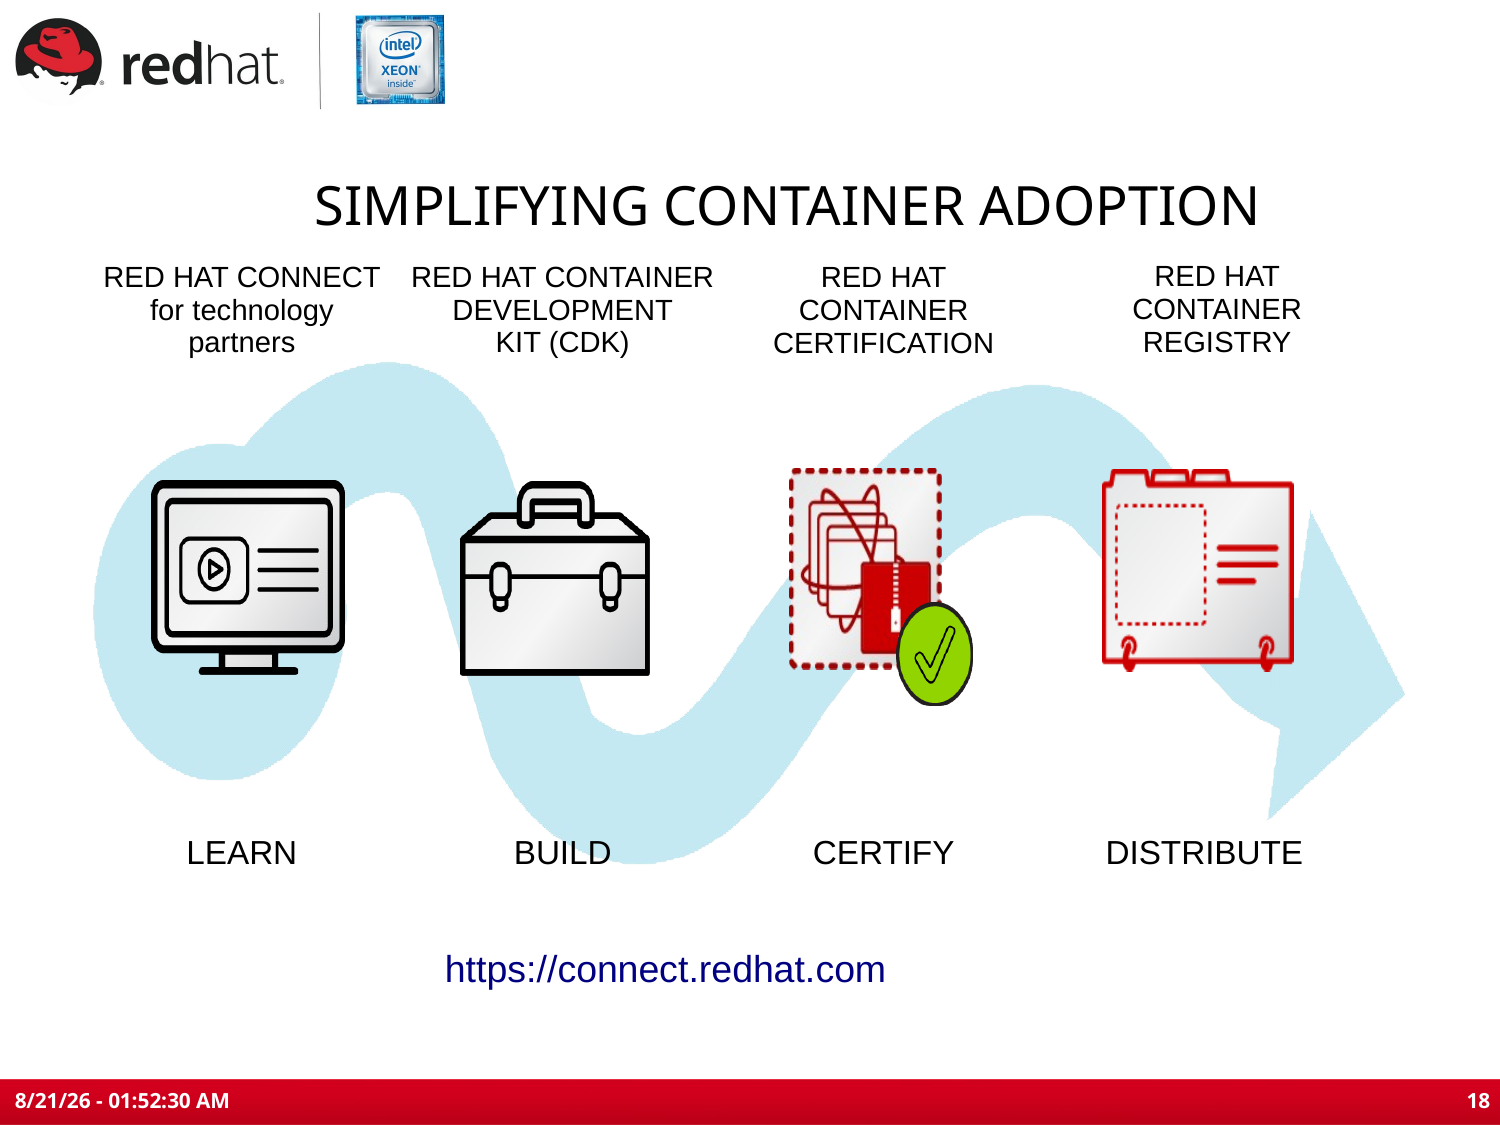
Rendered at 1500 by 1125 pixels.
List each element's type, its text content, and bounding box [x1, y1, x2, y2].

text_box https://connect.redhat.com [430, 941, 1016, 998]
picture [16, 13, 444, 111]
text_box CERTIFY [798, 826, 970, 896]
text_box RED HAT CONTAINER DEVELOPMENT KIT (CDK) [395, 253, 730, 405]
text_box RED HAT CONTAINER CERTIFICATION [758, 253, 1010, 405]
text_box LEARN [171, 826, 313, 896]
text_box BUILD [499, 826, 627, 896]
picture [0, 1079, 1500, 1125]
text_box RED HAT CONNECT for technology partners [87, 253, 395, 405]
text_box RED HAT CONTAINER REGISTRY [1117, 252, 1318, 404]
title SIMPLIFYING CONTAINER ADOPTION [74, 34, 1425, 205]
picture [55, 353, 1447, 955]
text_box DISTRIBUTE [1090, 826, 1319, 896]
